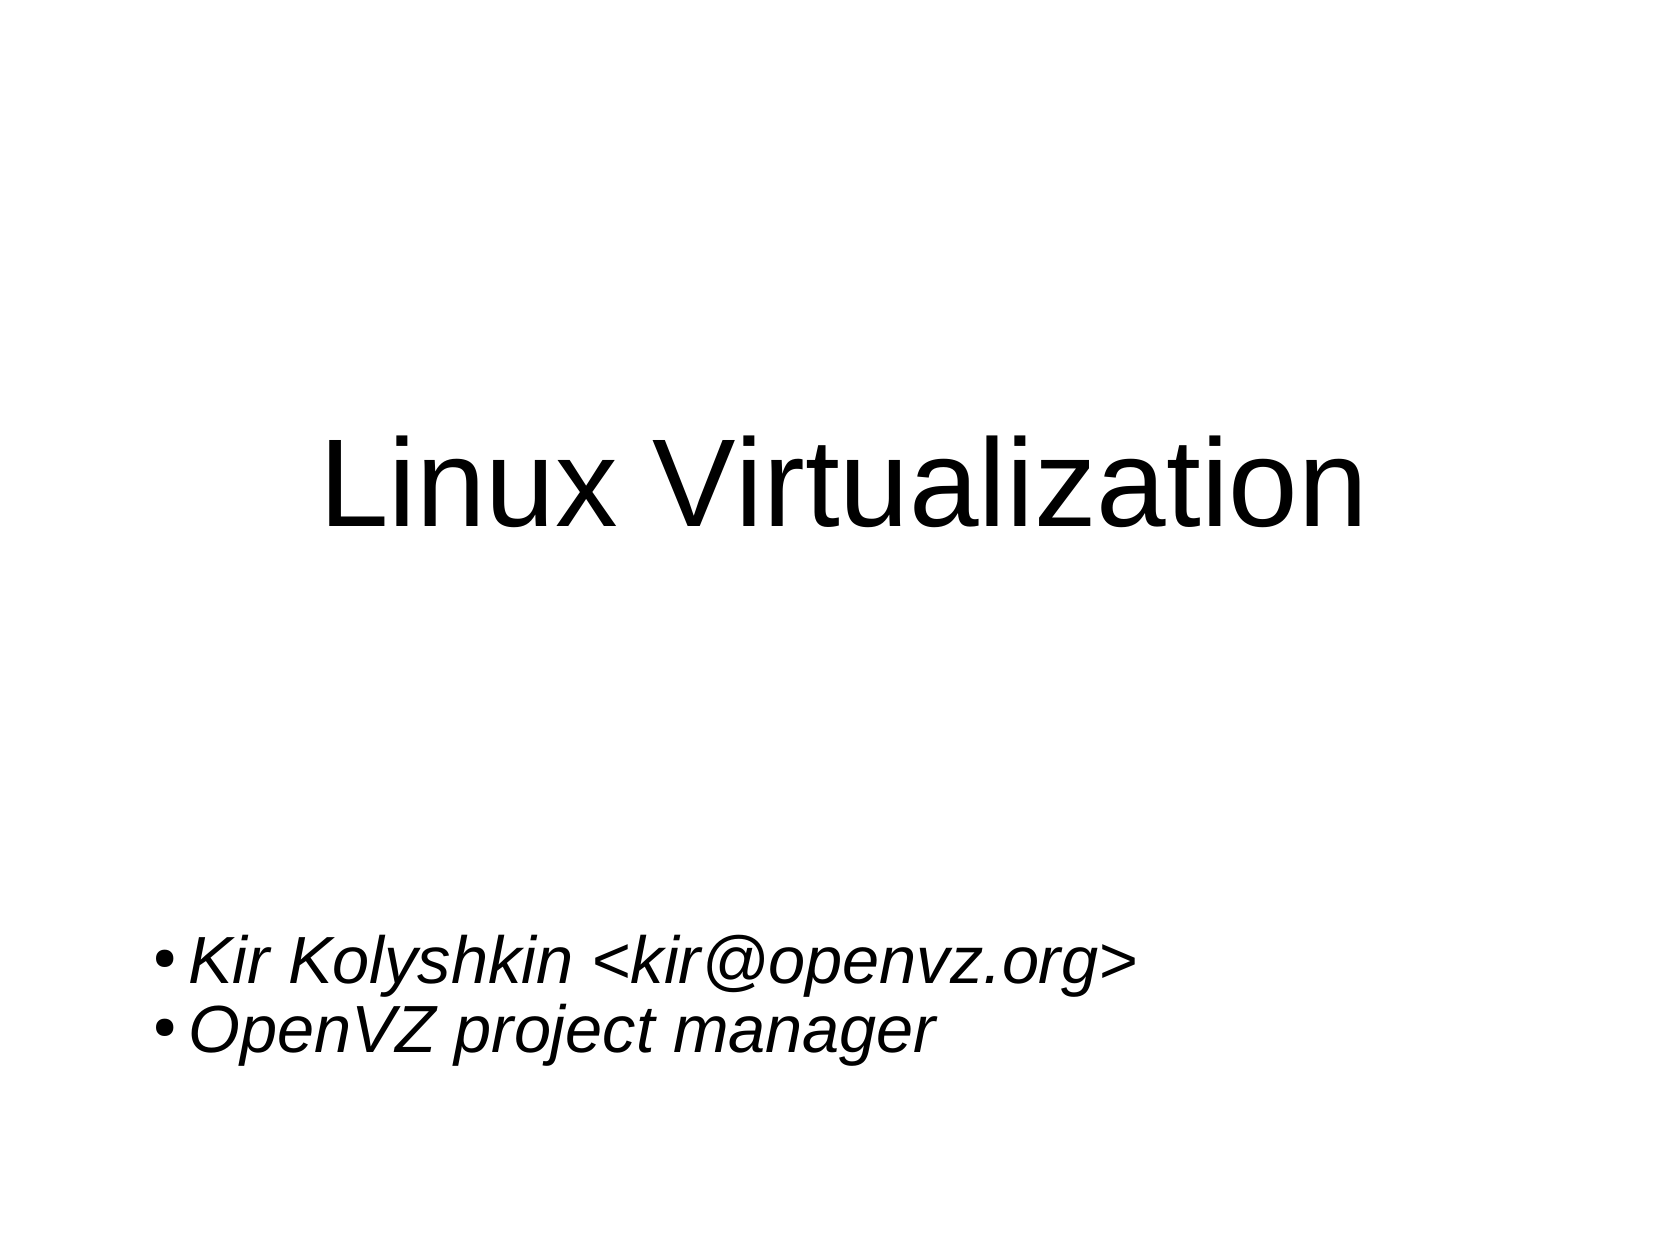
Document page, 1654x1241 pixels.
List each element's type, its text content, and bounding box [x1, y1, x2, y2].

text_box Linux Virtualization [99, 417, 1588, 558]
text_box Kir Kolyshkin <kir@openvz.org> OpenVZ project manager [82, 925, 1571, 1070]
